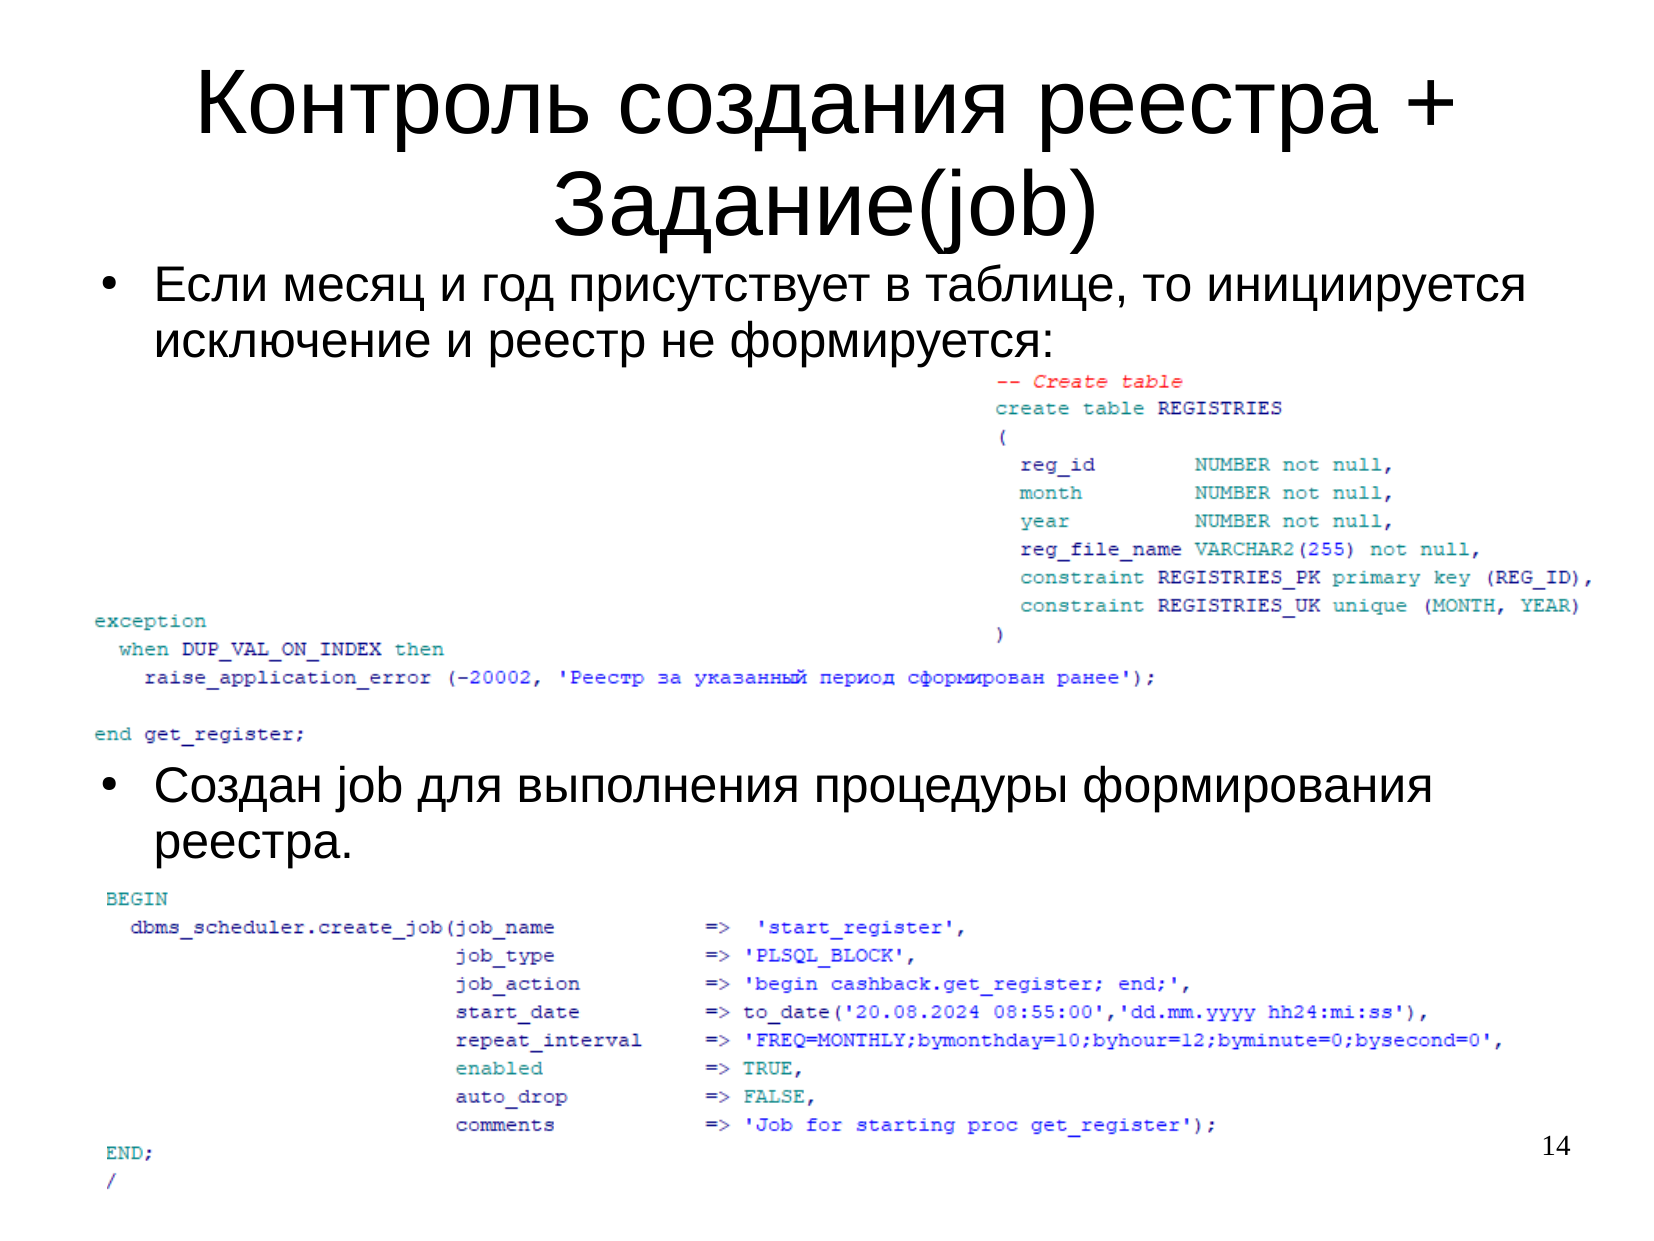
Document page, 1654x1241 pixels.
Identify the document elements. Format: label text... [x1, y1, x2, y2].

picture [77, 366, 1605, 756]
title Контроль создания реестра + Задание(job) [82, 49, 1571, 256]
list Если месяц и год присутствует в таблице, то инициируется исключение и реестр не формируется: Создан job для выполнения процедуры формирования реестра. [82, 651, 1571, 1075]
list Если месяц и год присутствует в таблице, то инициируется исключение и реестр не формируется: Создан job для выполнения процедуры формирования реестра. [82, 256, 1571, 599]
picture [107, 885, 1512, 1197]
